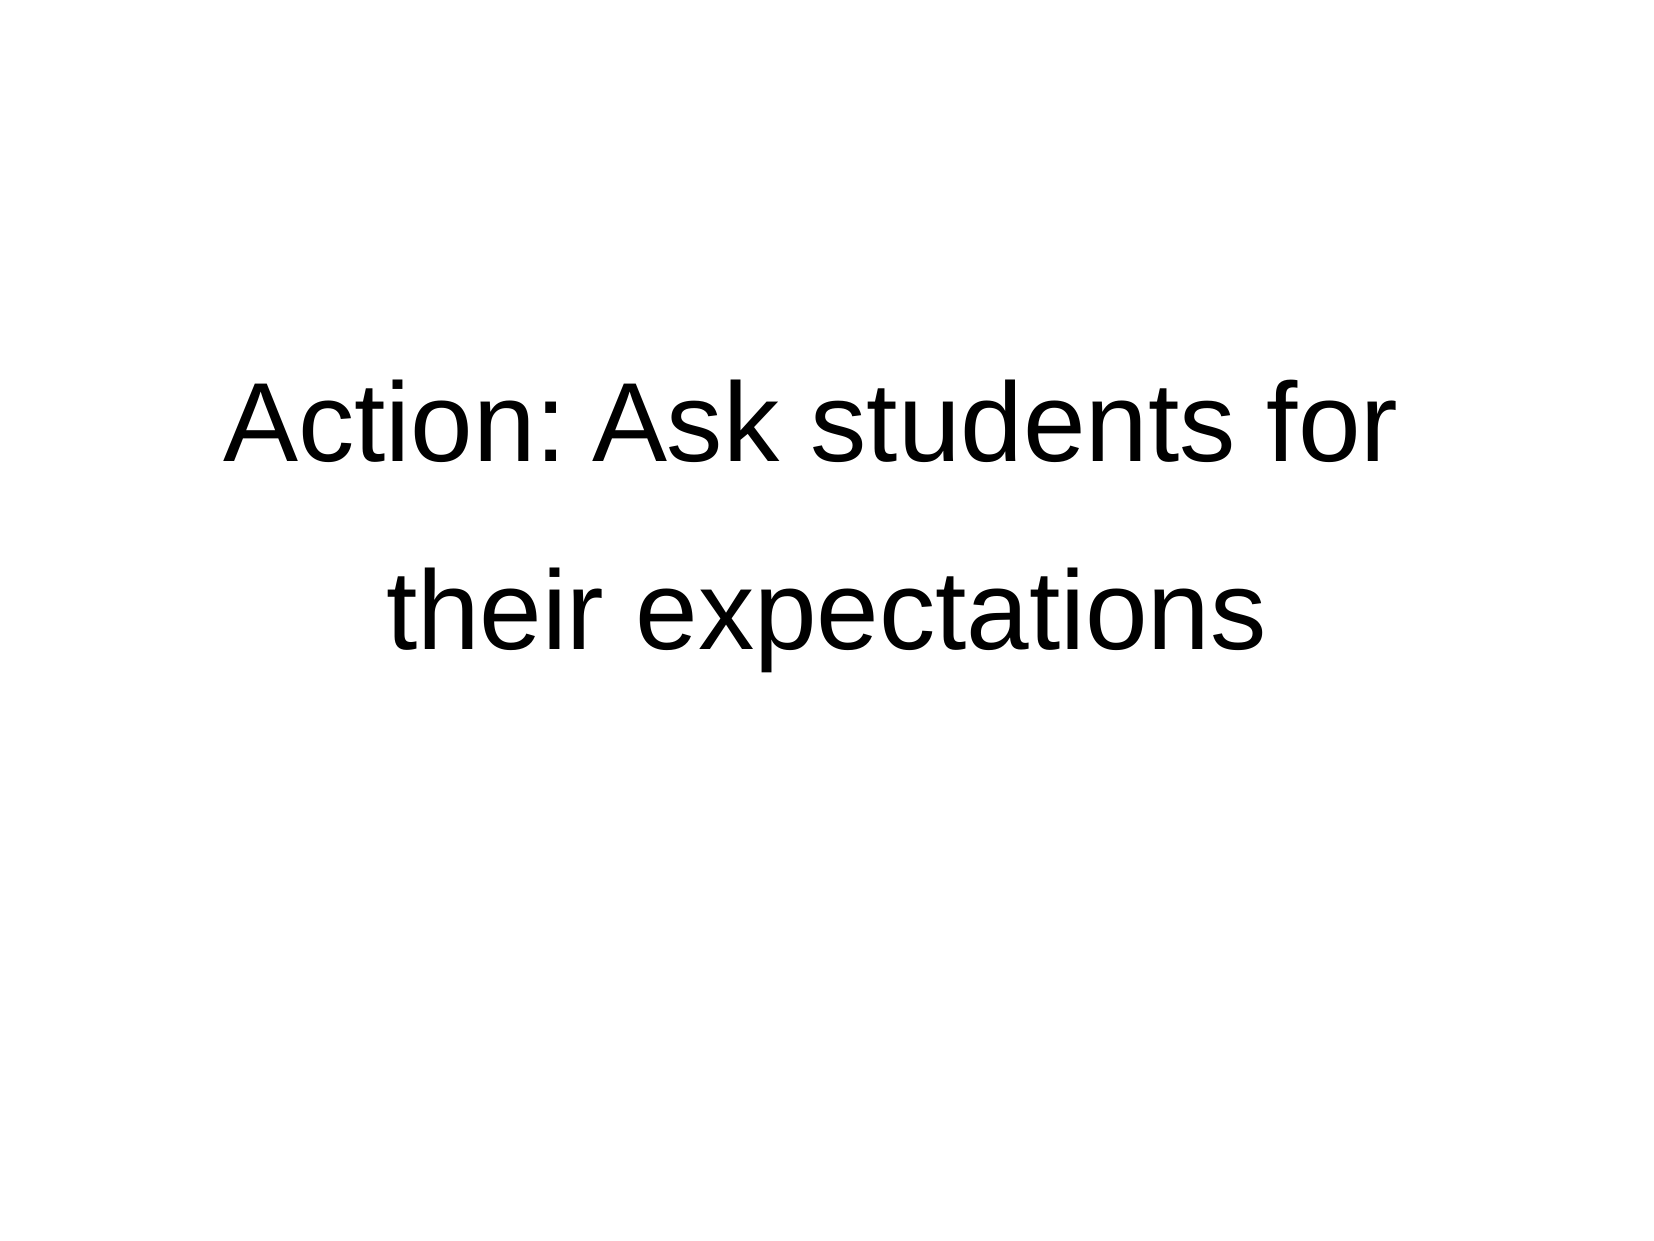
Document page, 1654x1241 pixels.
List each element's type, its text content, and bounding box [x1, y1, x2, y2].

subtitle Action: Ask students for their expectations [82, 49, 1571, 1109]
